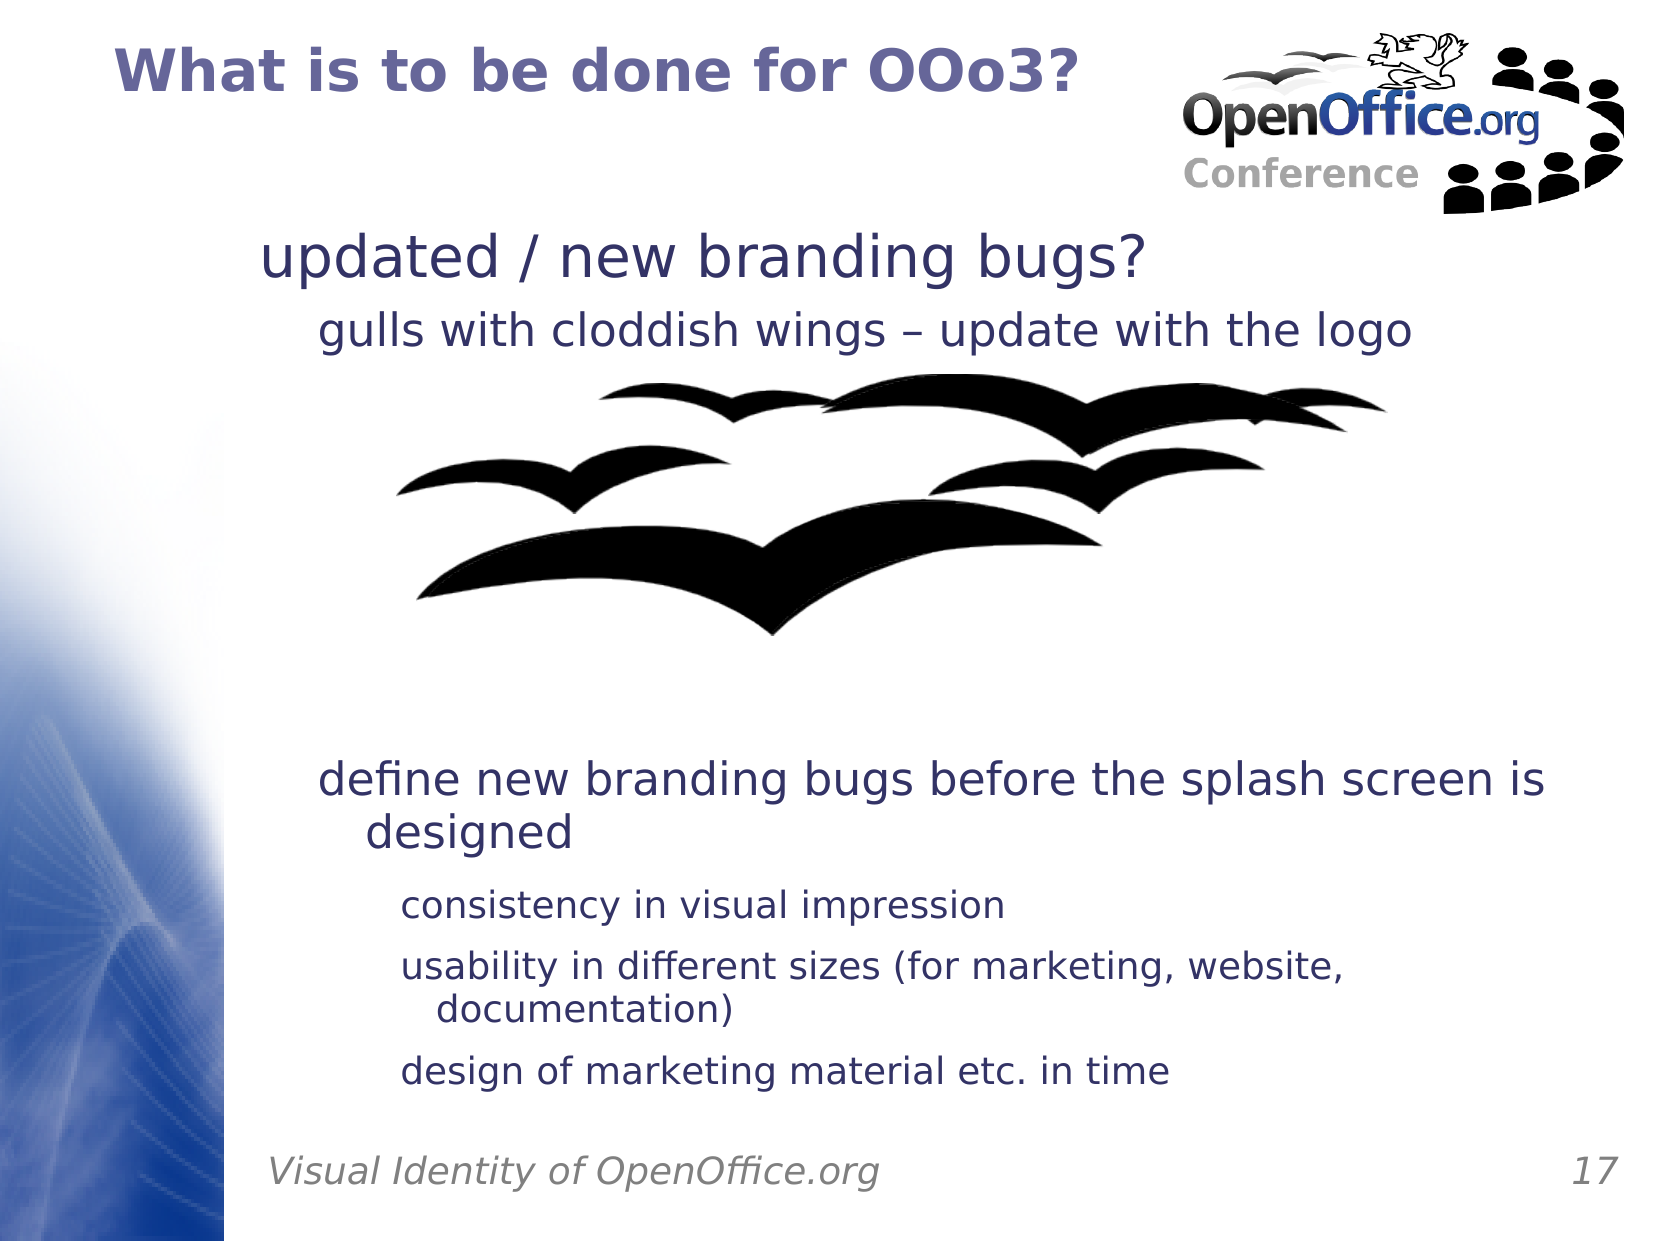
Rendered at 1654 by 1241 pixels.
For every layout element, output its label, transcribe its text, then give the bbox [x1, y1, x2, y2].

title What is to be done for OOo3? [24, 15, 1123, 129]
picture [396, 374, 1388, 636]
picture [1183, 33, 1624, 214]
list updated / new branding bugs? gulls with cloddish wings – update with the logo define new branding bugs before the splash screen is designed consistency in visual impression usability in different sizes (for marketing, website, documentation) design of marketing material etc. in time [223, 223, 1619, 1133]
picture [0, 0, 224, 1241]
